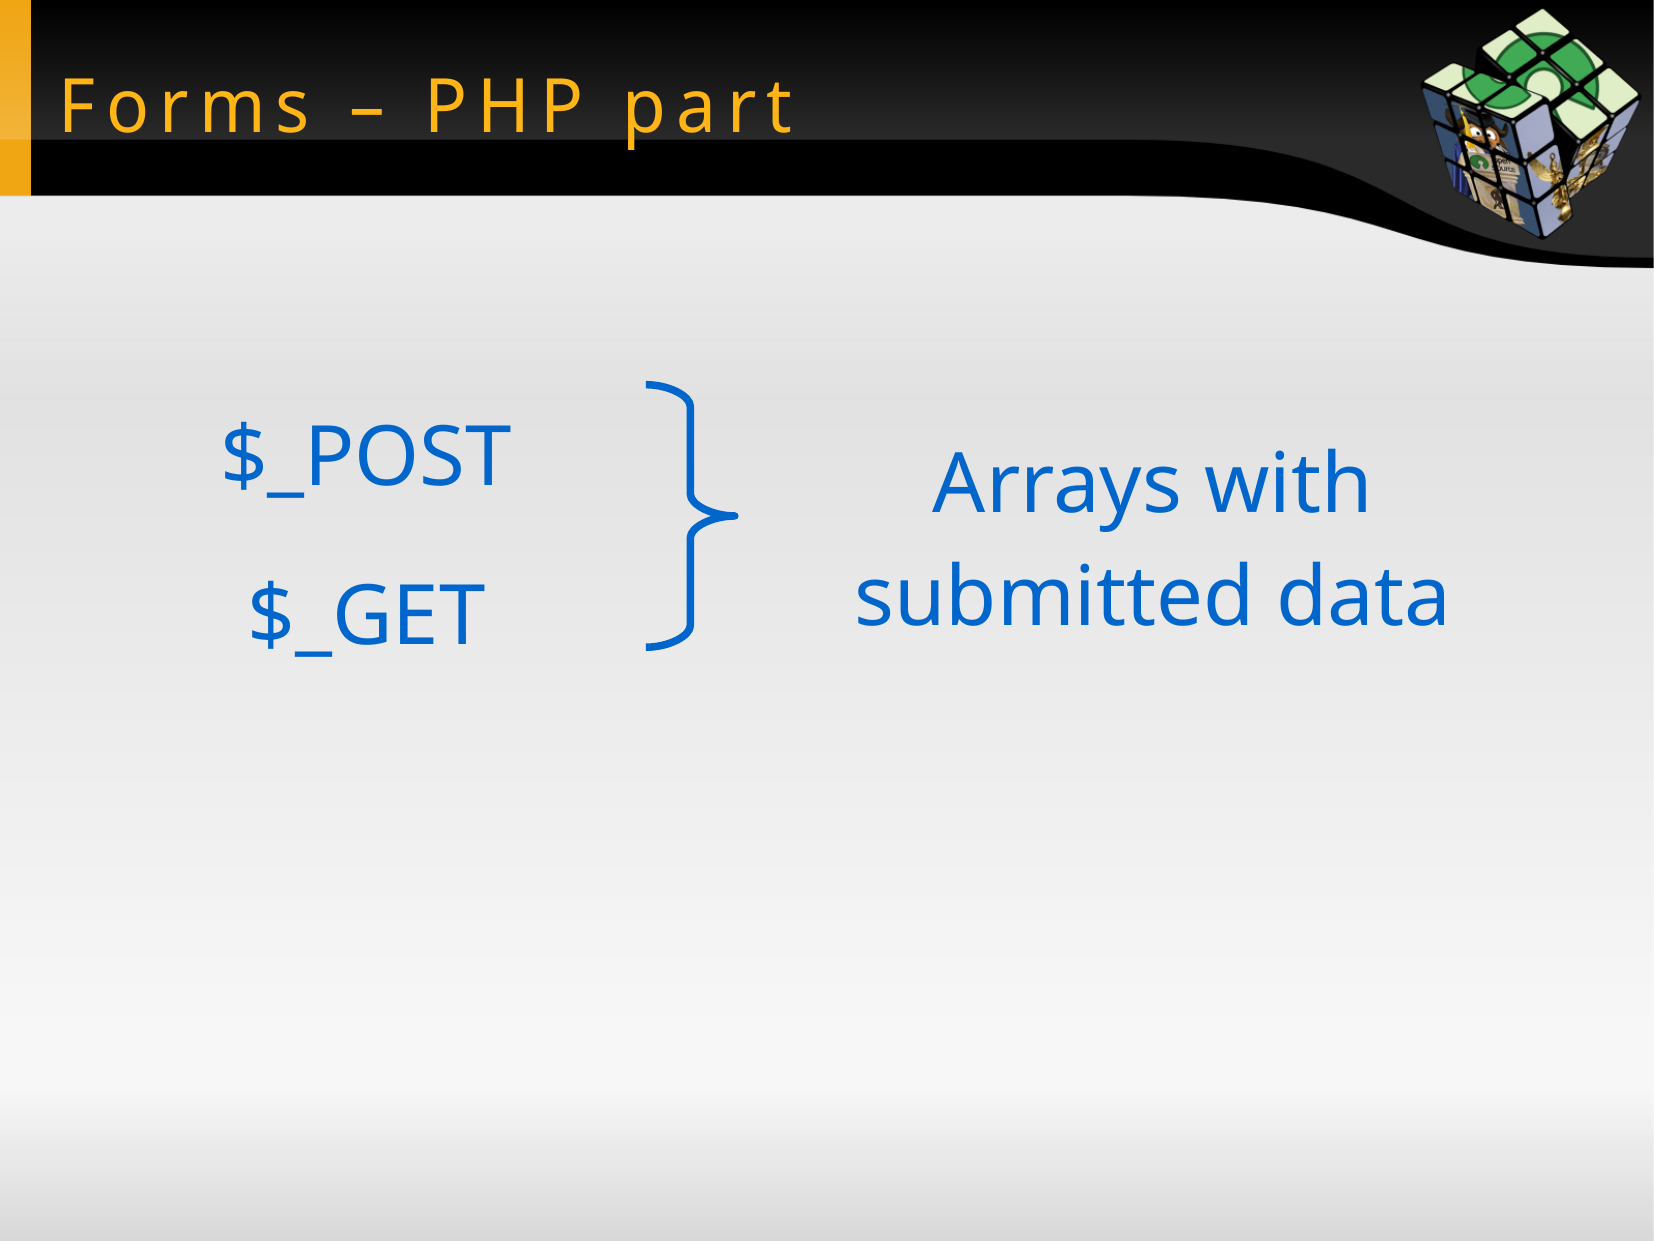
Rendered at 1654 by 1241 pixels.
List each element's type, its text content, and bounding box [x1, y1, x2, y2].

picture [0, 0, 1654, 1241]
text_box Arrays with submitted data [834, 414, 1472, 619]
text_box $_GET [233, 548, 502, 657]
title Forms – PHP part [59, 29, 1270, 178]
text_box $_POST [205, 388, 529, 497]
